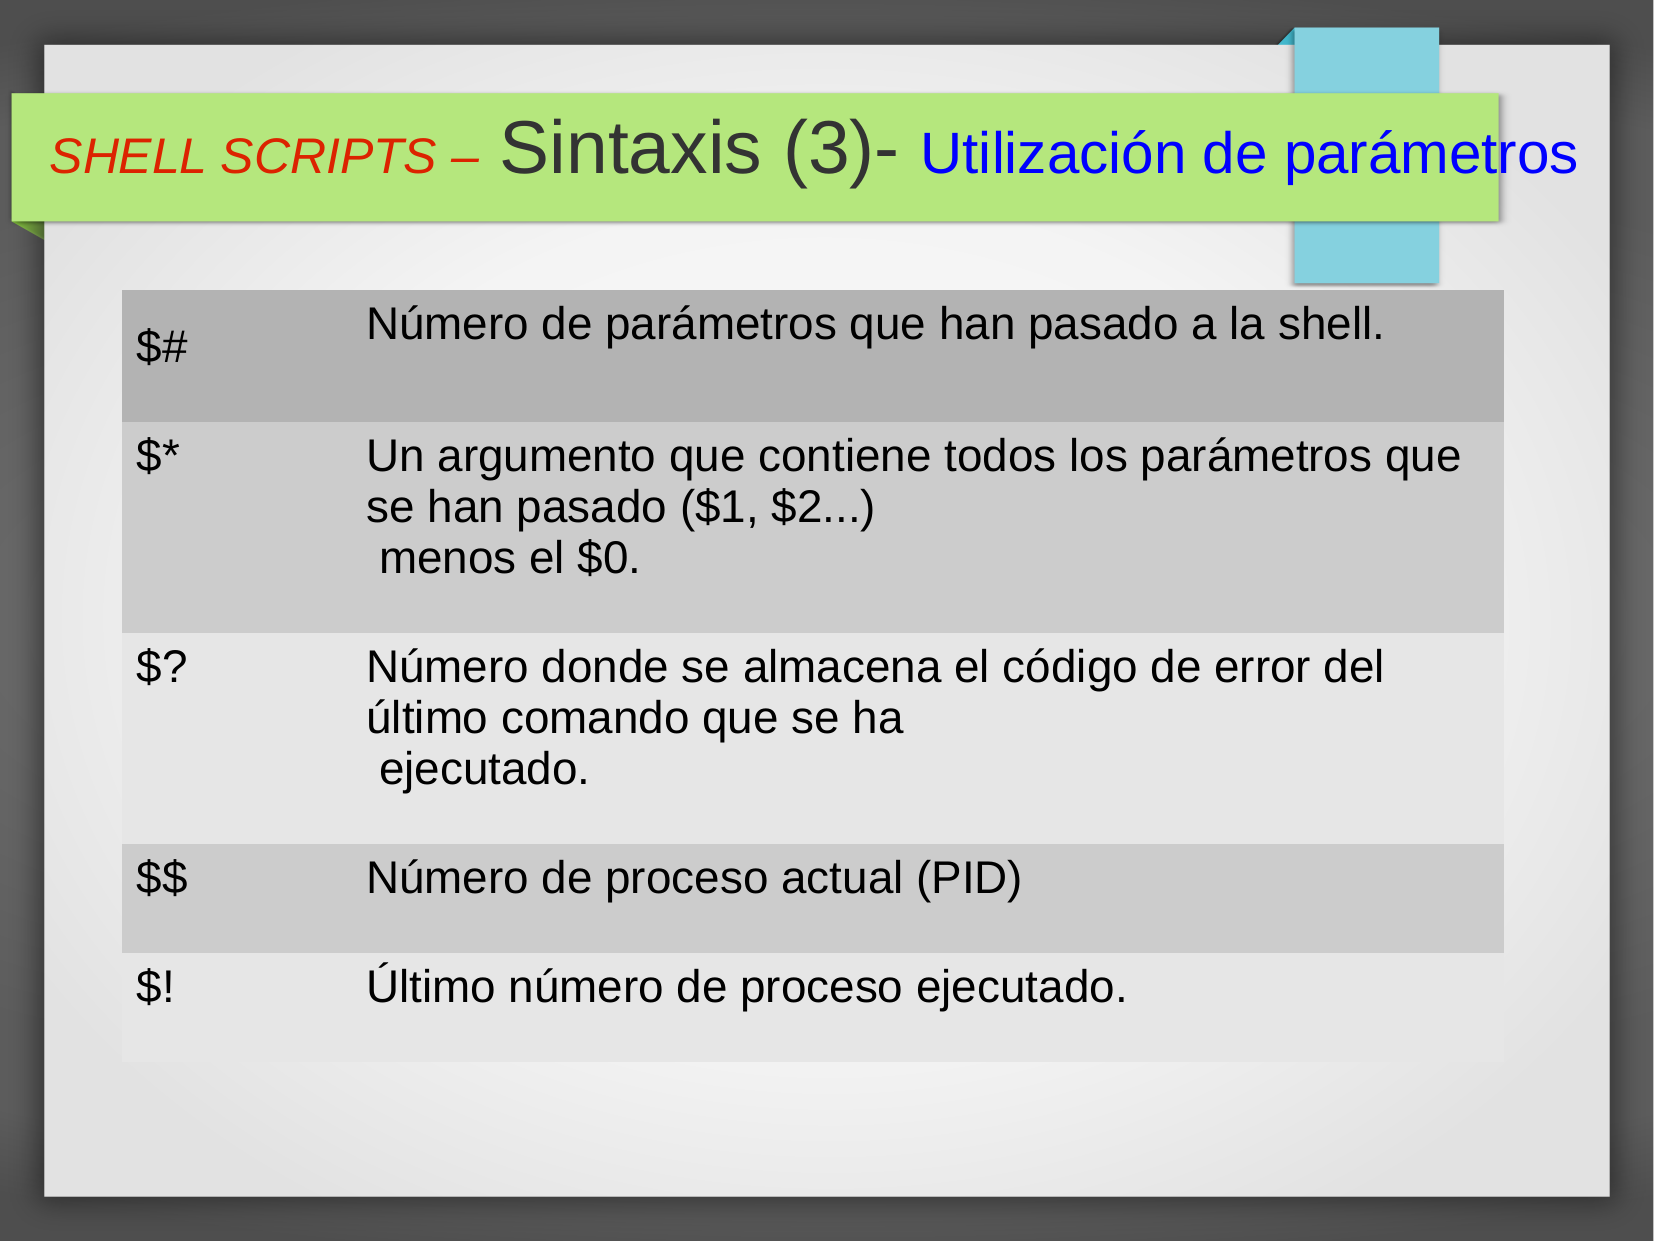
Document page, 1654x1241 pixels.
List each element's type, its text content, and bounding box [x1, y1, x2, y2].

picture [0, 0, 1654, 1241]
table_cell $$ [122, 844, 352, 953]
table_cell Número donde se almacena el código de error del último comando que se ha ejecutado. [352, 633, 1504, 844]
table_header $# [122, 290, 352, 422]
table_cell Número de proceso actual (PID) [352, 844, 1504, 953]
title SHELL SCRIPTS – Sintaxis (3)- Utilización de parámetros [35, 94, 1595, 201]
table_cell Último número de proceso ejecutado. [352, 953, 1504, 1062]
table_header Número de parámetros que han pasado a la shell. [352, 290, 1504, 422]
table_cell $* [122, 422, 352, 633]
table_cell Un argumento que contiene todos los parámetros que se han pasado ($1, $2...) menos el $0. [352, 422, 1504, 633]
table_cell $? [122, 633, 352, 844]
table_cell $! [122, 953, 352, 1062]
